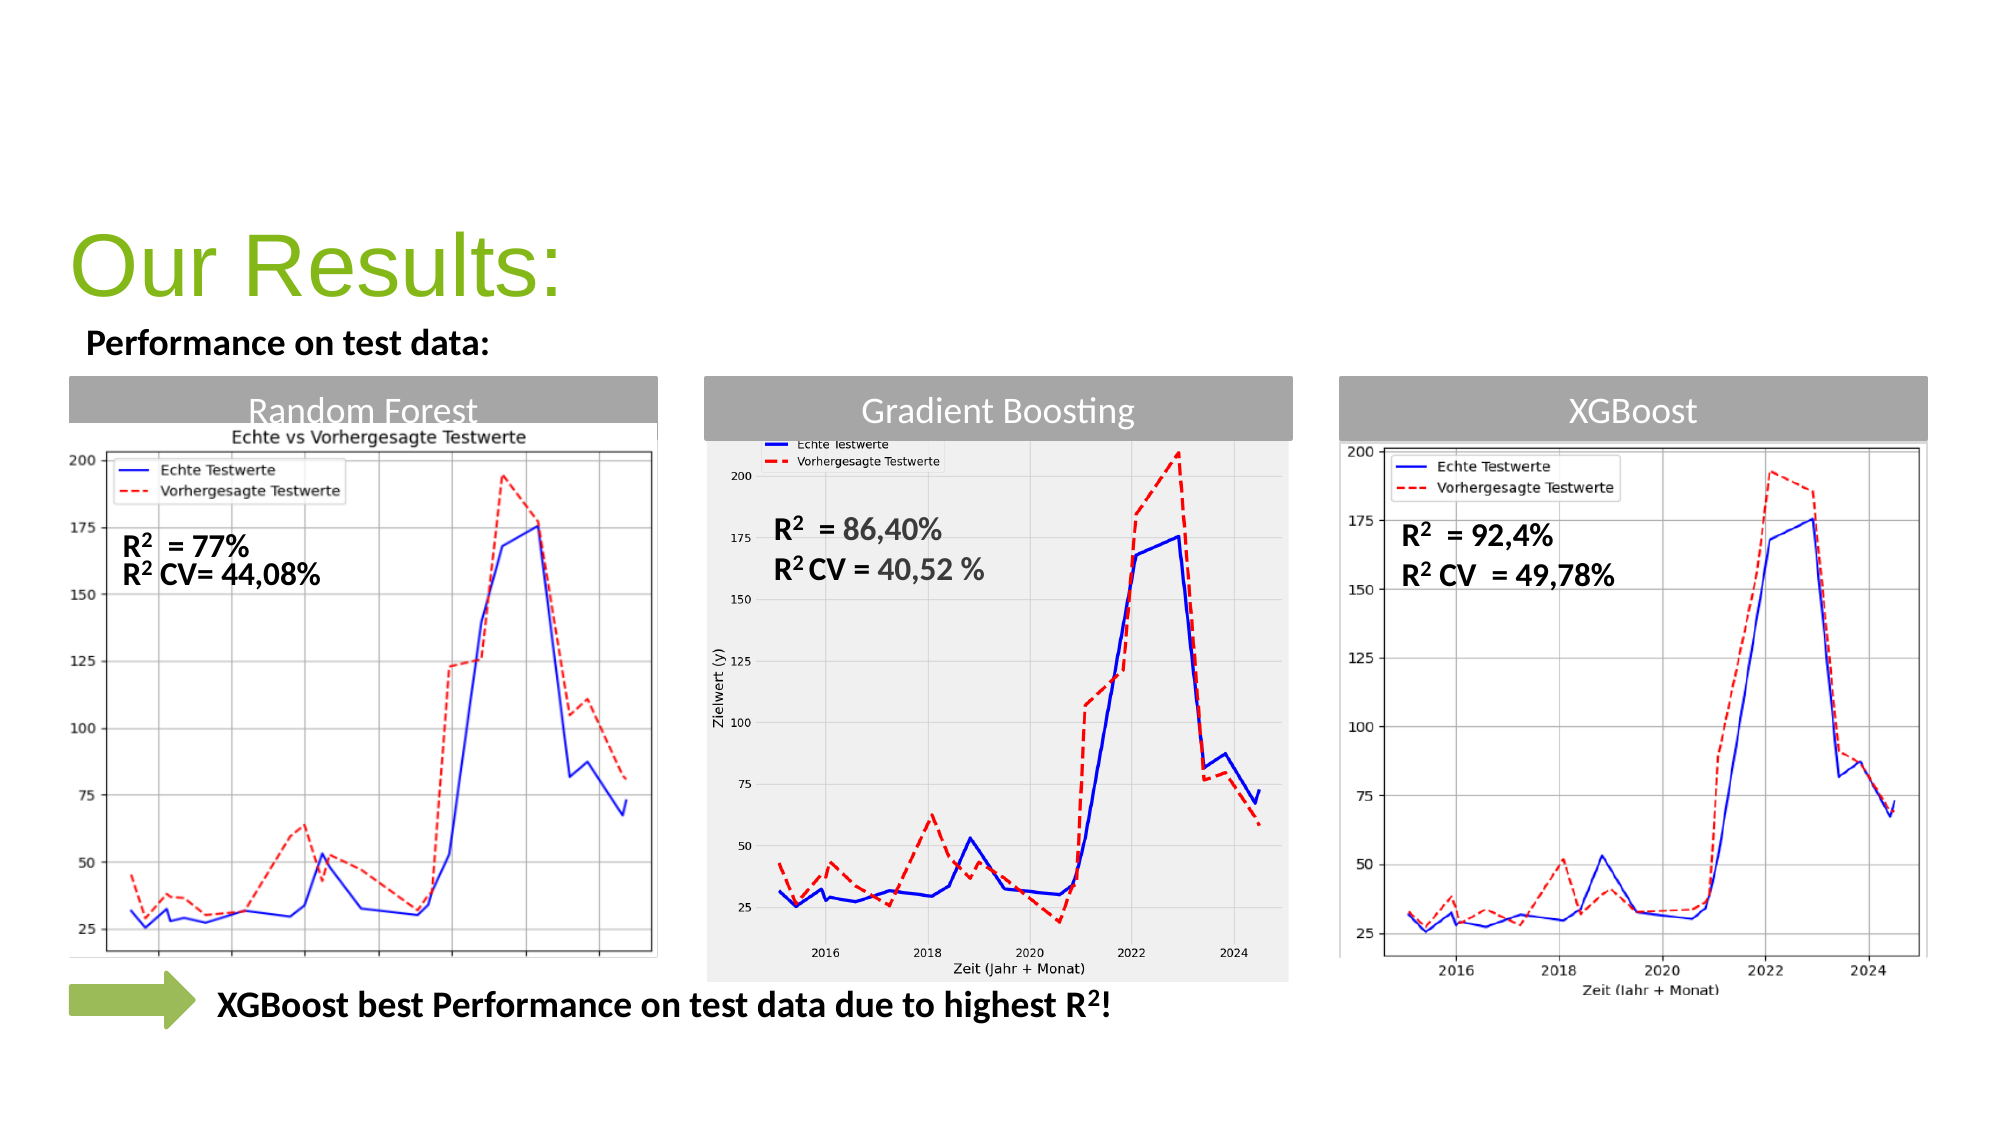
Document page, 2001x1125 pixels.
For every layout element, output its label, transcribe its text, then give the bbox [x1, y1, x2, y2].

picture [1341, 444, 1926, 995]
title Our Results: [55, 200, 1946, 311]
text_box R2 = 86,40% R2 CV = 40,52 % [758, 499, 1052, 596]
picture [69, 423, 657, 957]
picture [707, 438, 1289, 972]
text_box R2 CV= 44,08% [107, 544, 481, 600]
text_box XGBoost best Performance on test data due to highest R2! [202, 972, 1848, 1034]
text_box R2 = 77% [107, 516, 401, 544]
text_box Gradient Boosting [706, 378, 1291, 438]
text_box [70, 972, 194, 1028]
text_box Performance on test data: [70, 310, 656, 372]
text_box XGBoost [1341, 378, 1926, 438]
text_box [1341, 438, 1926, 444]
text_box R2 = 92,4% R2 CV = 49,78% [1386, 505, 1680, 602]
text_box Random Forest [71, 378, 656, 423]
